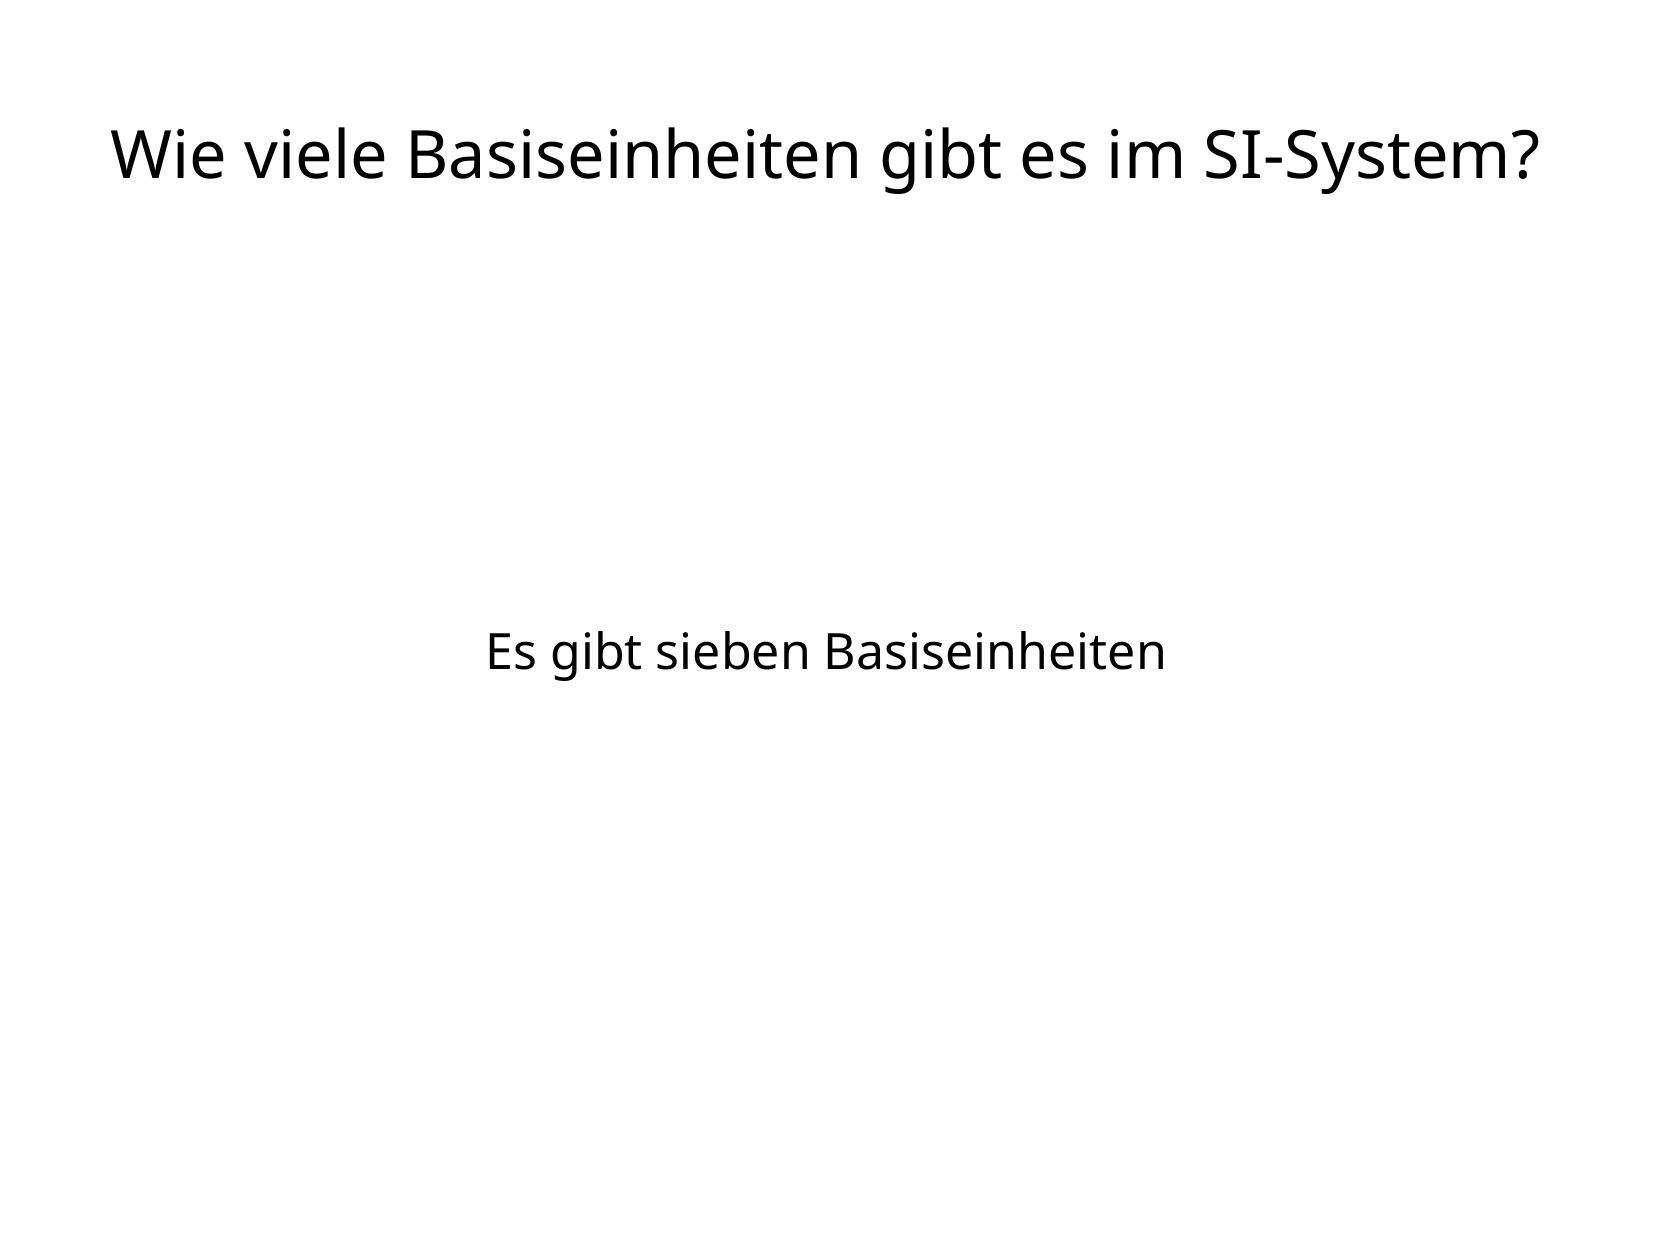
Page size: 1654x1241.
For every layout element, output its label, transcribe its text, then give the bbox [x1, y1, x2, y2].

title Wie viele Basiseinheiten gibt es im SI-System? [82, 49, 1571, 257]
subtitle Es gibt sieben Basiseinheiten [82, 290, 1571, 1010]
